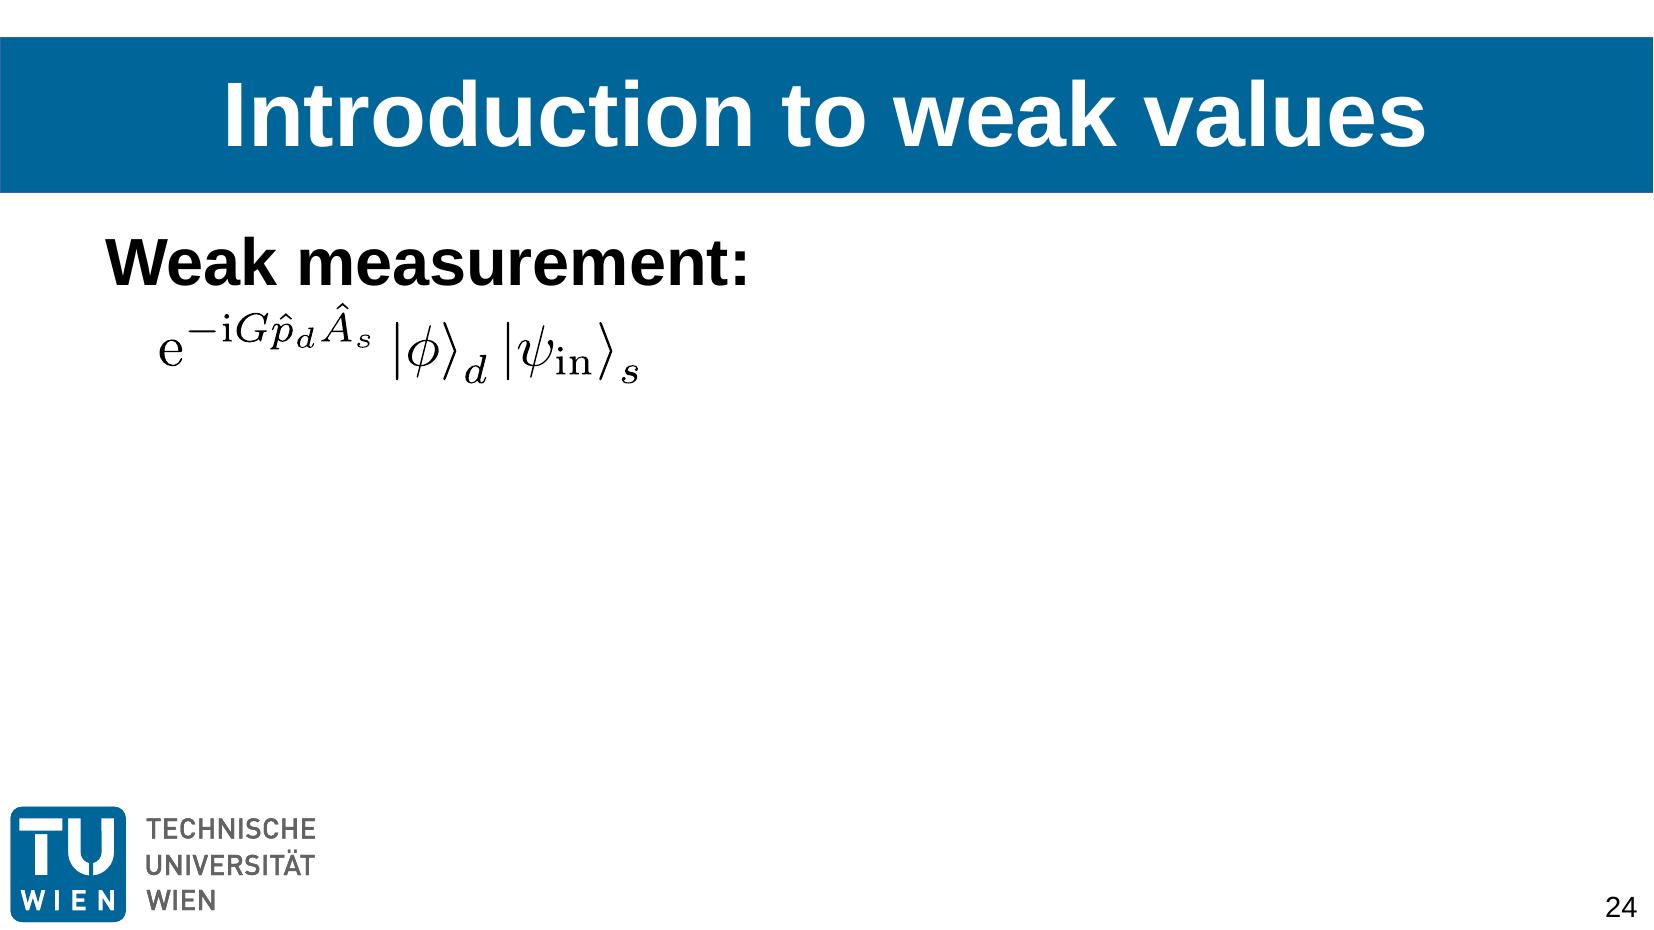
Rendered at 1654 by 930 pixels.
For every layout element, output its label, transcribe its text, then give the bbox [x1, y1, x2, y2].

picture [150, 300, 645, 390]
title Introduction to weak values [0, 37, 1653, 193]
list Weak measurement: [105, 225, 1593, 765]
